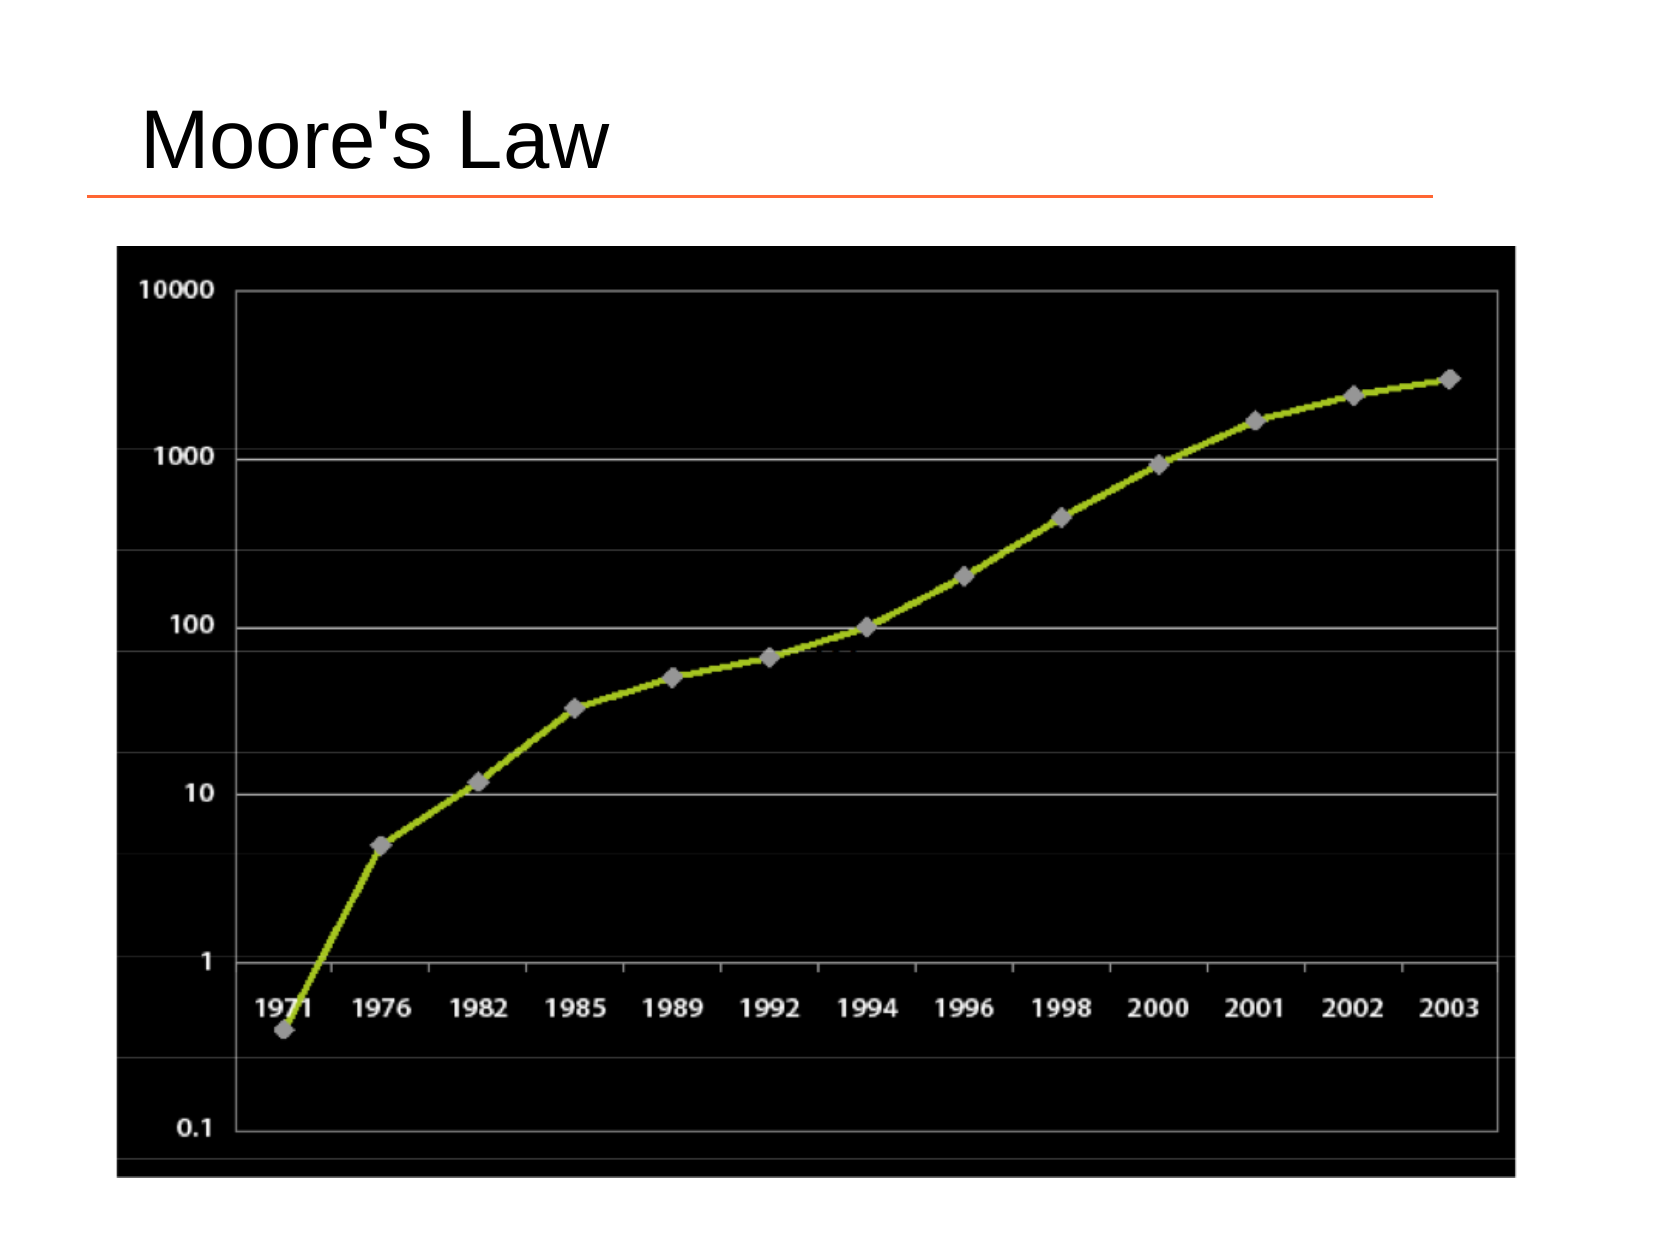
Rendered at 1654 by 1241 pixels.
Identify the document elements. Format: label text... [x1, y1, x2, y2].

title Moore's Law [140, 86, 1603, 192]
picture [114, 246, 1517, 1178]
